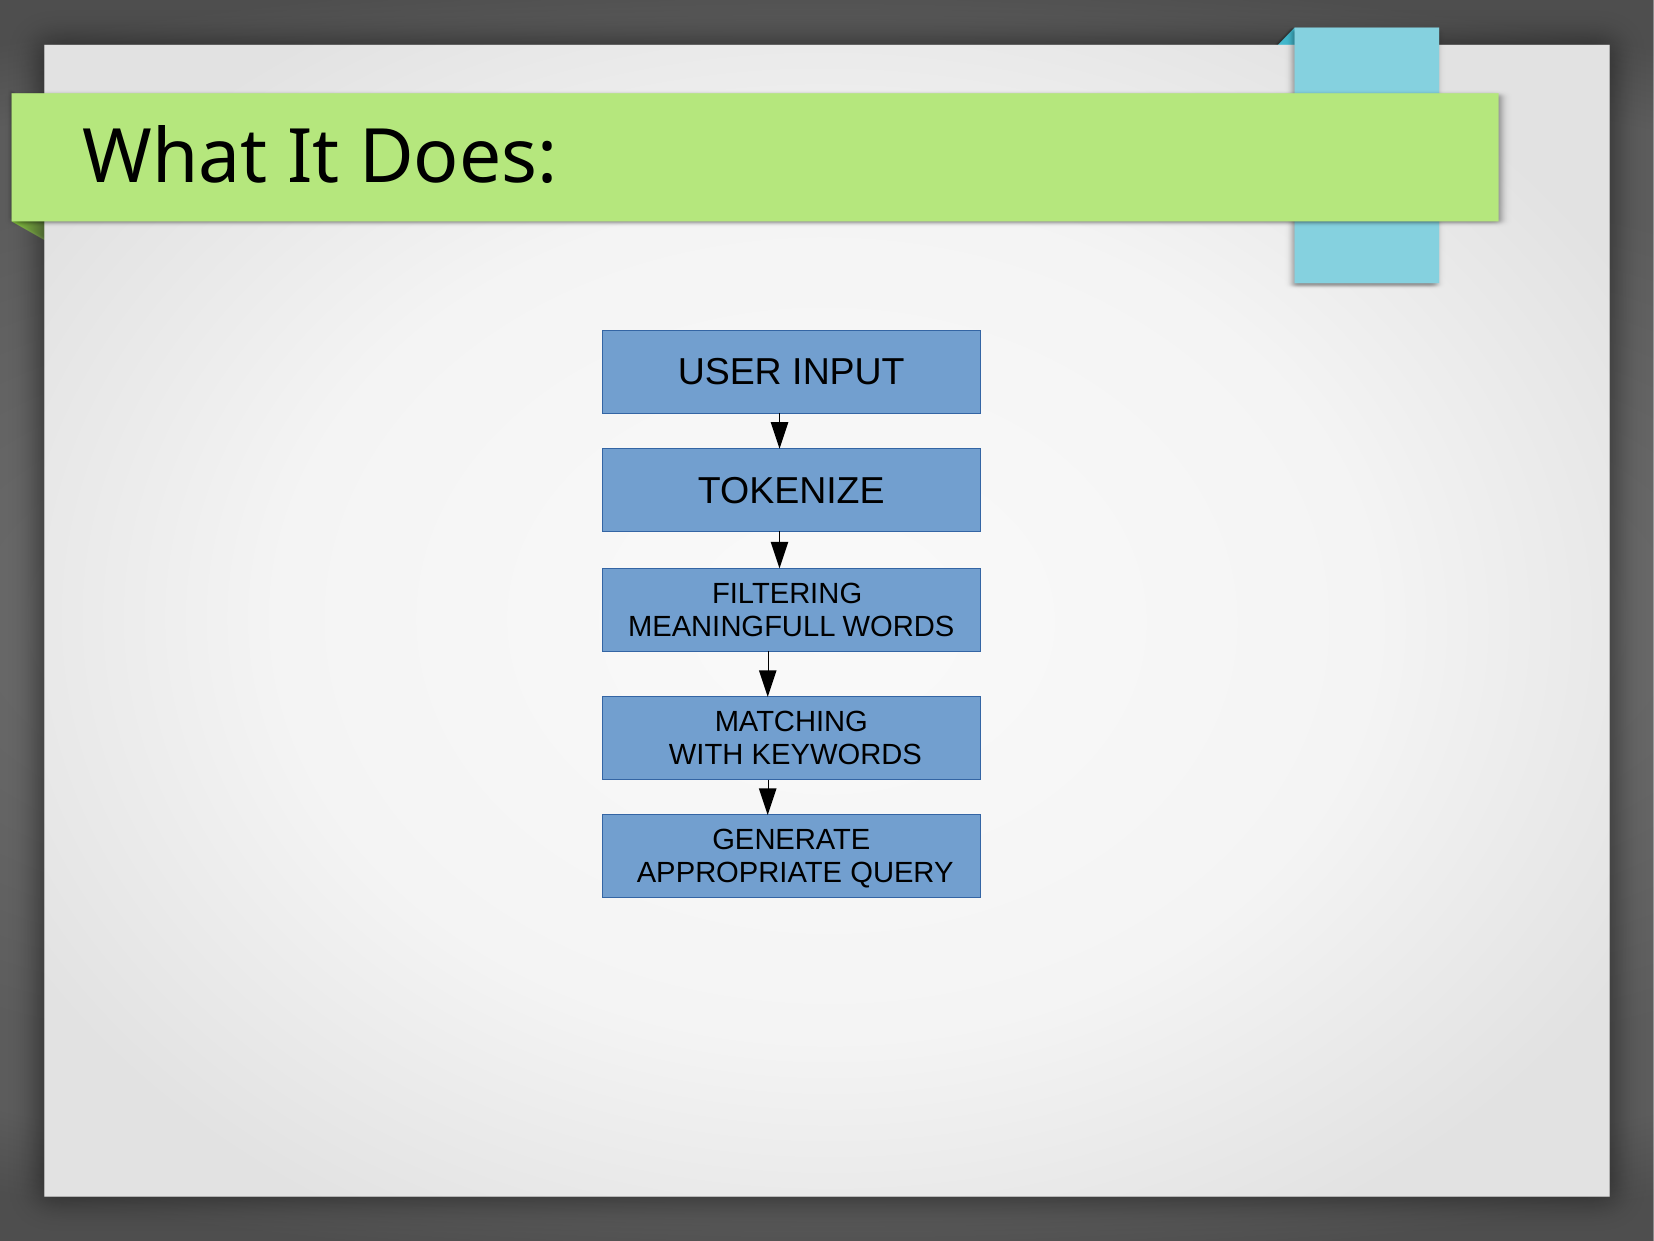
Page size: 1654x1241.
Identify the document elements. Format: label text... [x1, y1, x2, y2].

title What It Does: [82, 94, 1264, 213]
text_box TOKENIZE [602, 448, 981, 532]
text_box FILTERING MEANINGFULL WORDS [602, 568, 981, 652]
text_box GENERATE APPROPRIATE QUERY [602, 814, 981, 898]
picture [0, 0, 1654, 1241]
text_box MATCHING WITH KEYWORDS [602, 696, 981, 780]
text_box USER INPUT [602, 330, 981, 414]
